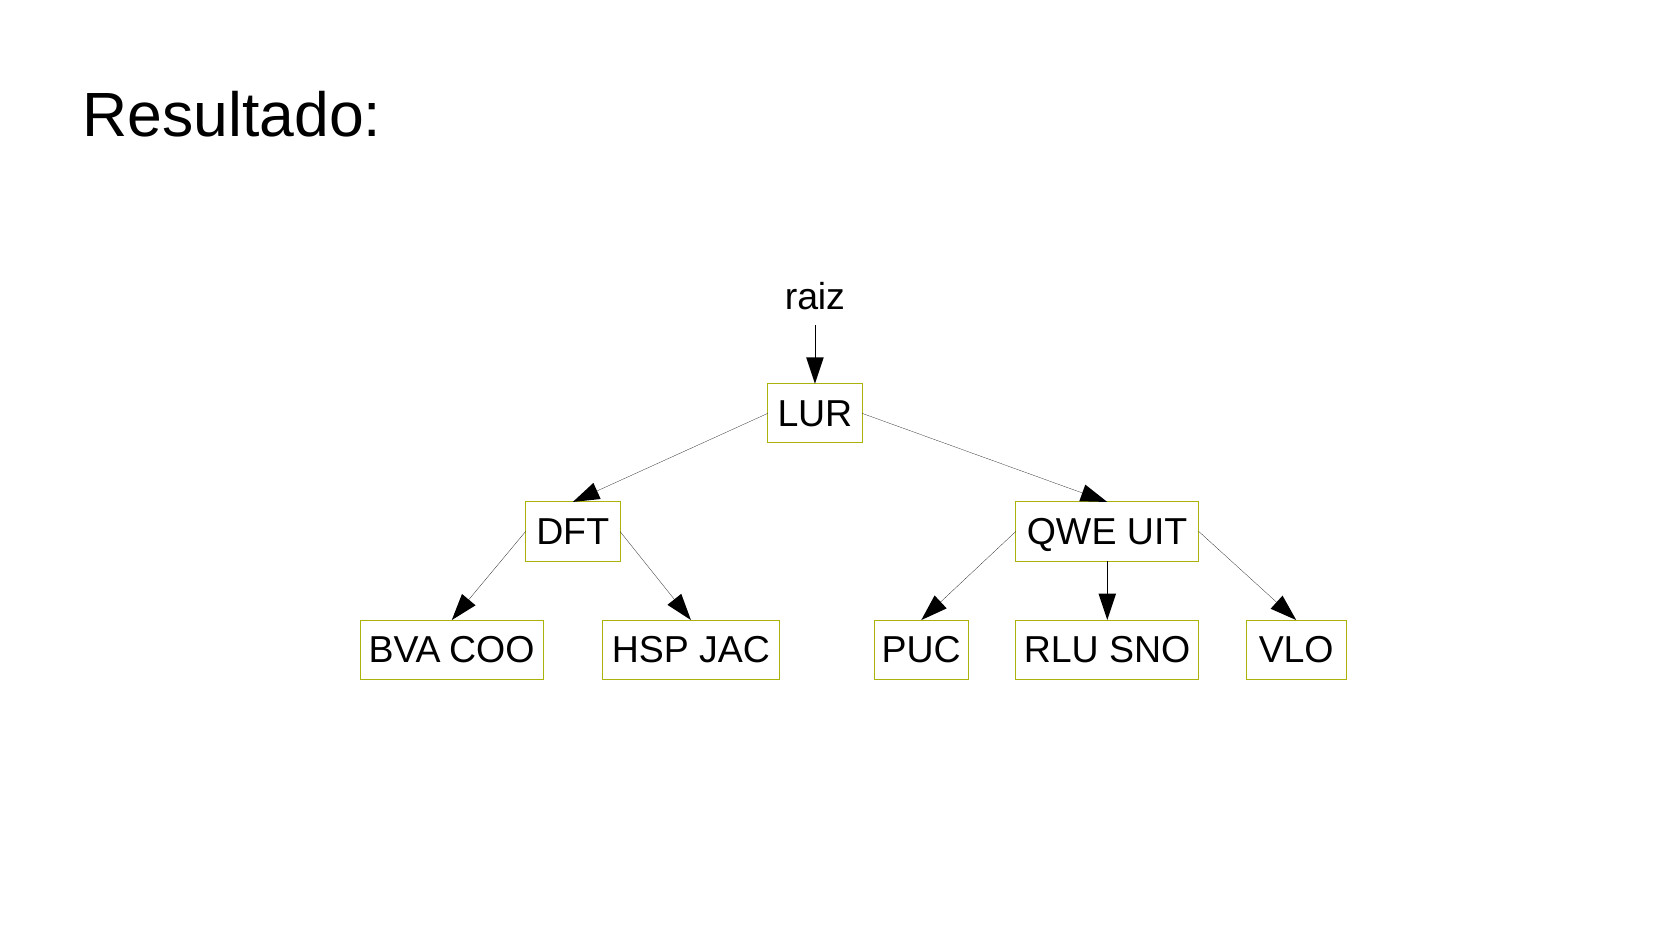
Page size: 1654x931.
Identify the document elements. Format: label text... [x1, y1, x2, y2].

text_box DFT [525, 501, 621, 562]
text_box PUC [874, 620, 969, 680]
title Resultado: [82, 37, 1571, 193]
text_box VLO [1246, 620, 1347, 680]
text_box raiz [770, 267, 860, 325]
text_box HSP JAC [602, 620, 780, 680]
text_box RLU SNO [1015, 620, 1199, 680]
text_box LUR [767, 383, 863, 443]
text_box QWE UIT [1015, 501, 1199, 562]
text_box BVA COO [360, 620, 544, 680]
